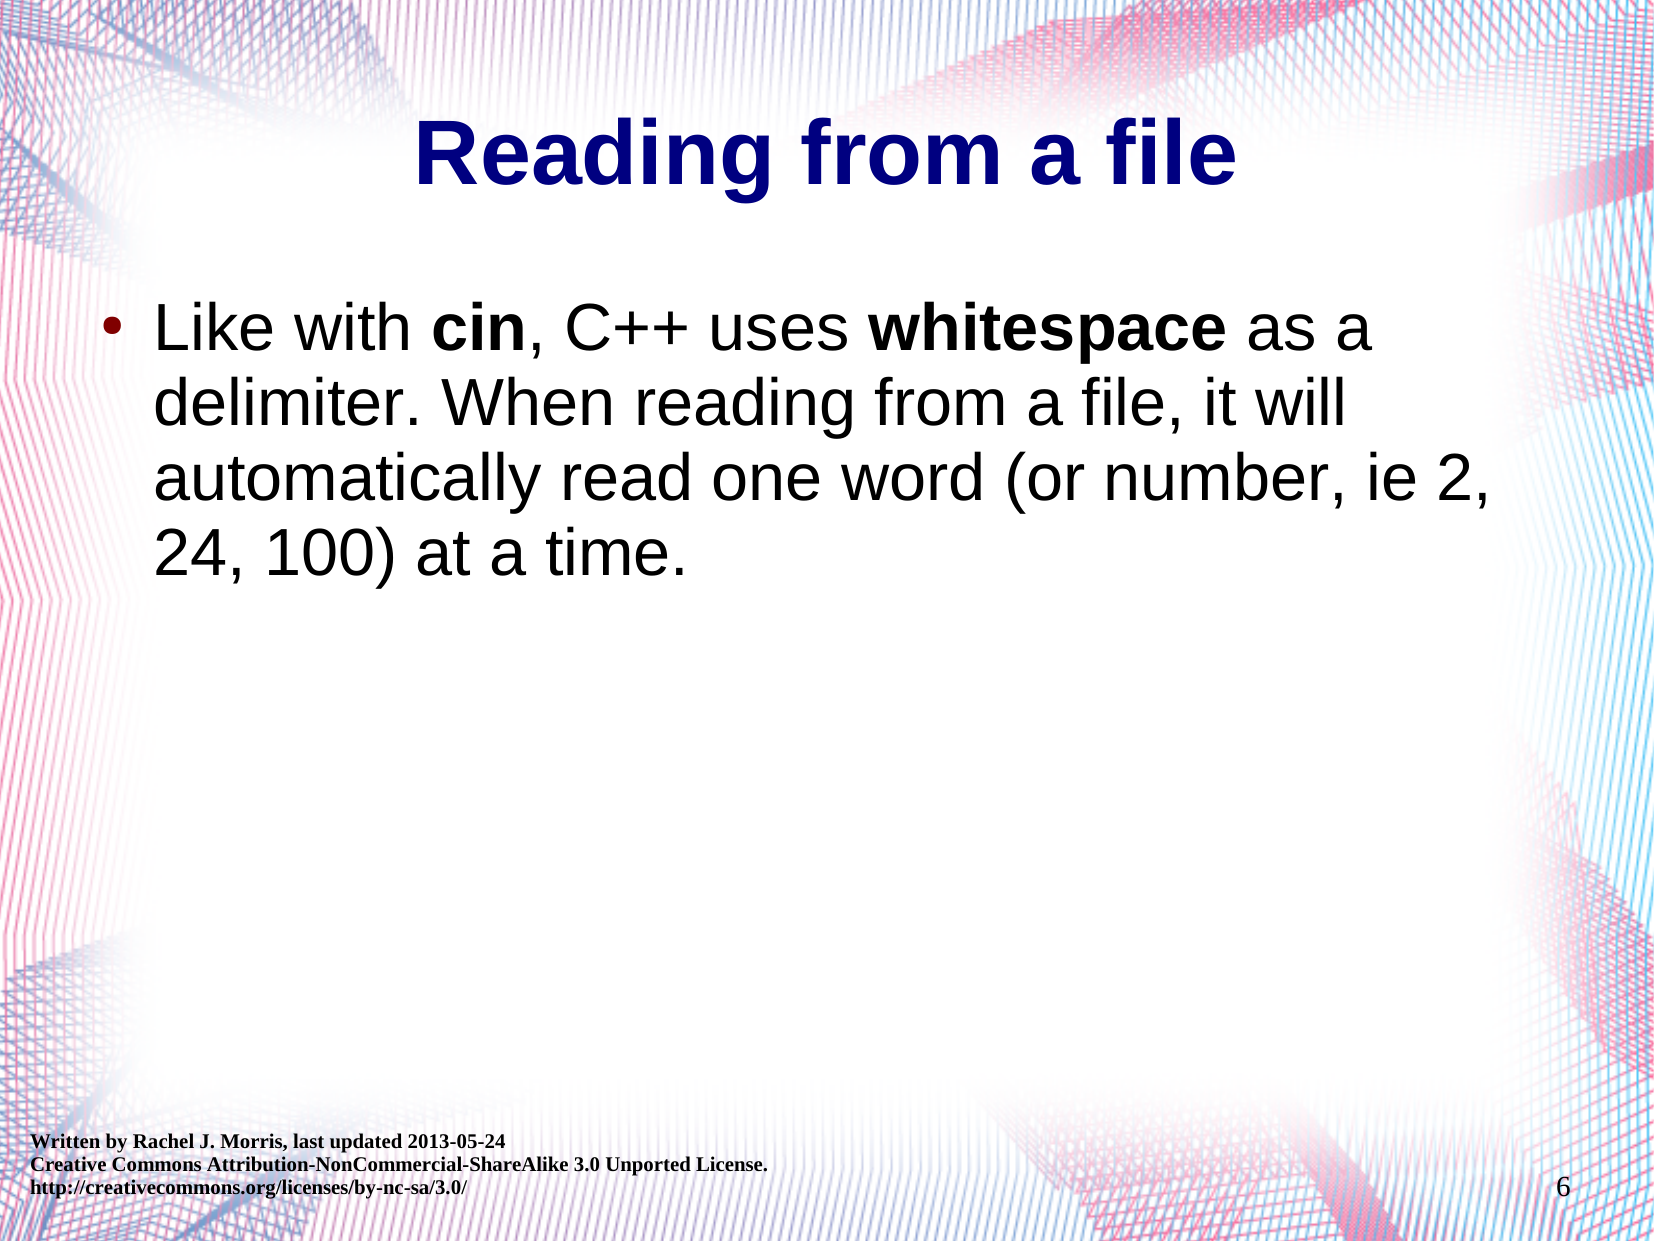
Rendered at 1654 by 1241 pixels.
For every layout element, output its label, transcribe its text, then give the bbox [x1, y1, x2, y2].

title Reading from a file [82, 49, 1571, 257]
picture [0, 0, 1654, 1241]
list Like with cin, C++ uses whitespace as a delimiter. When reading from a file, it will automatically read one word (or number, ie 2, 24, 100) at a time. [82, 290, 1571, 1010]
